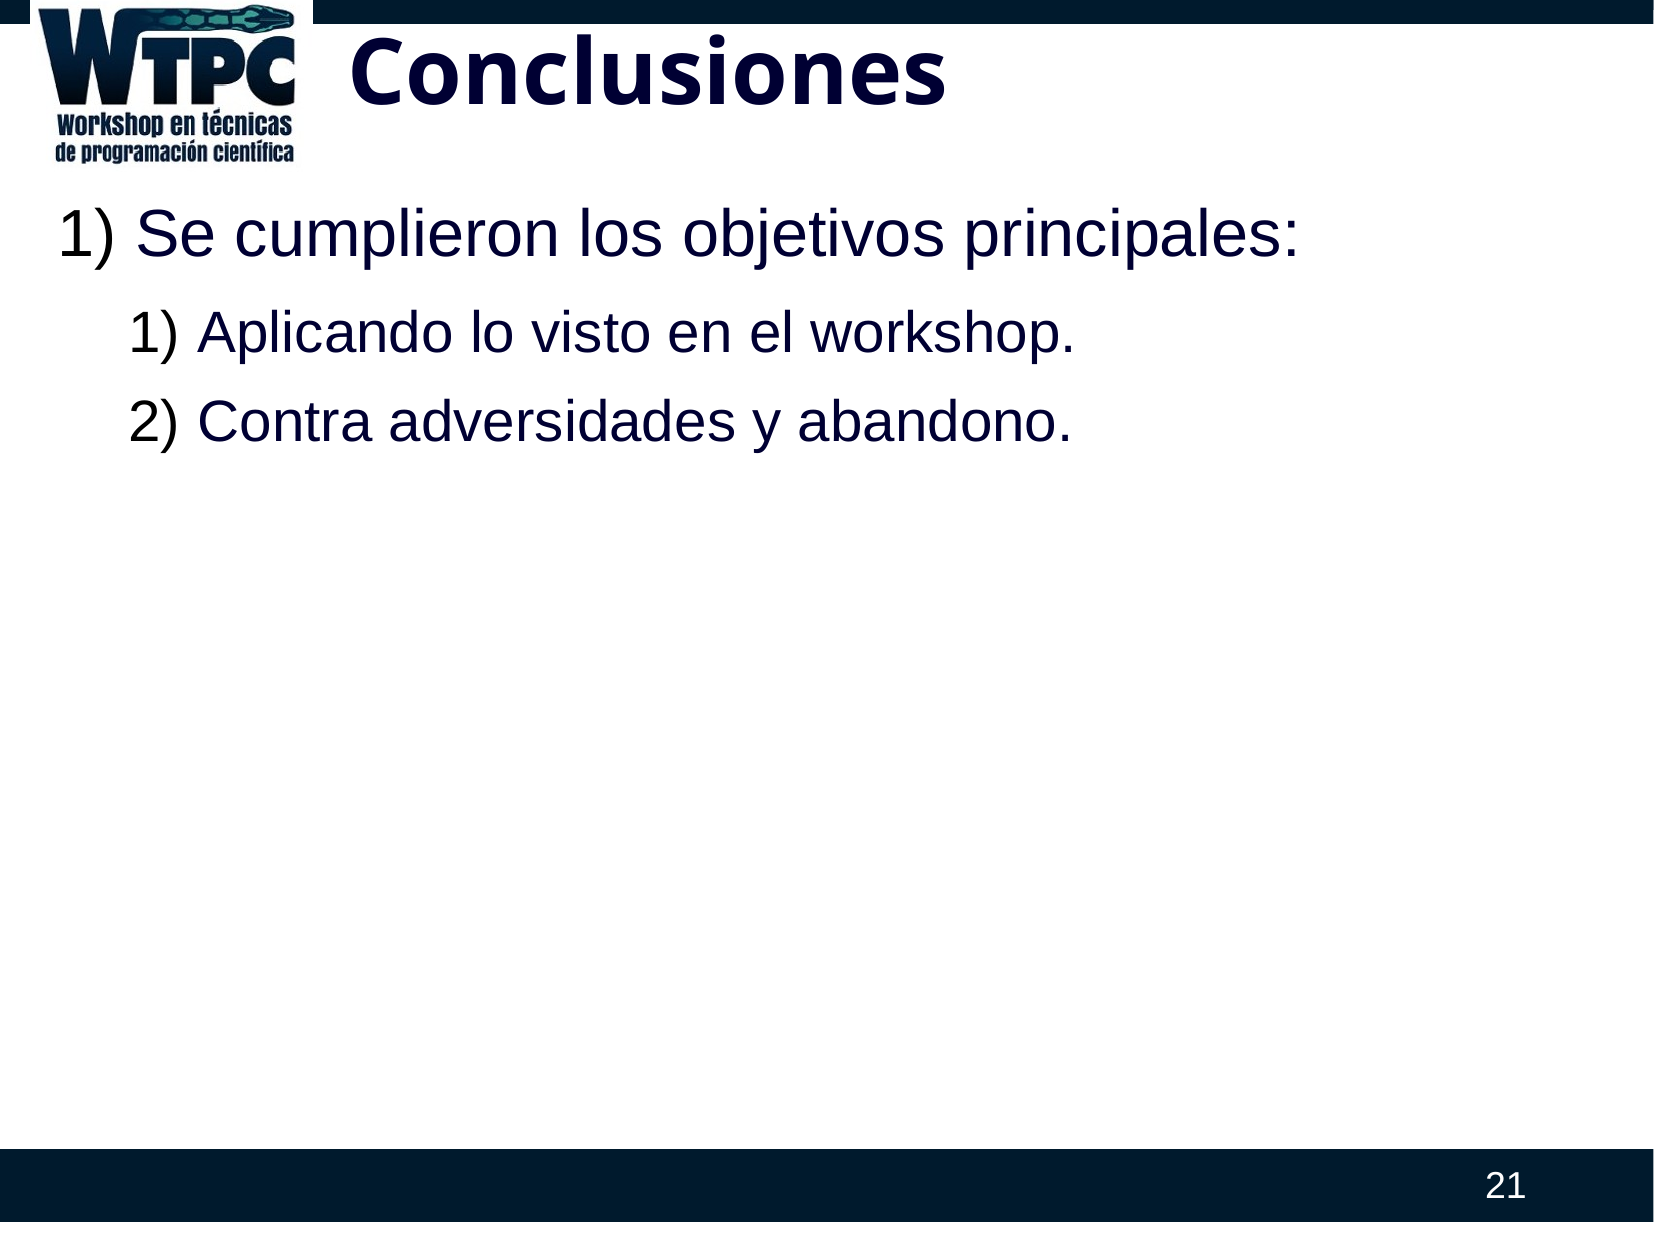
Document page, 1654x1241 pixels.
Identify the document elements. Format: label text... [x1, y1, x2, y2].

picture [0, 0, 1654, 175]
picture [0, 1149, 1654, 1223]
text_box <número> [1470, 1156, 1654, 1228]
title Conclusiones [347, 24, 1569, 125]
list Se cumplieron los objetivos principales: Aplicando lo visto en el workshop. Contra adversidades y abandono. [39, 195, 1617, 1106]
